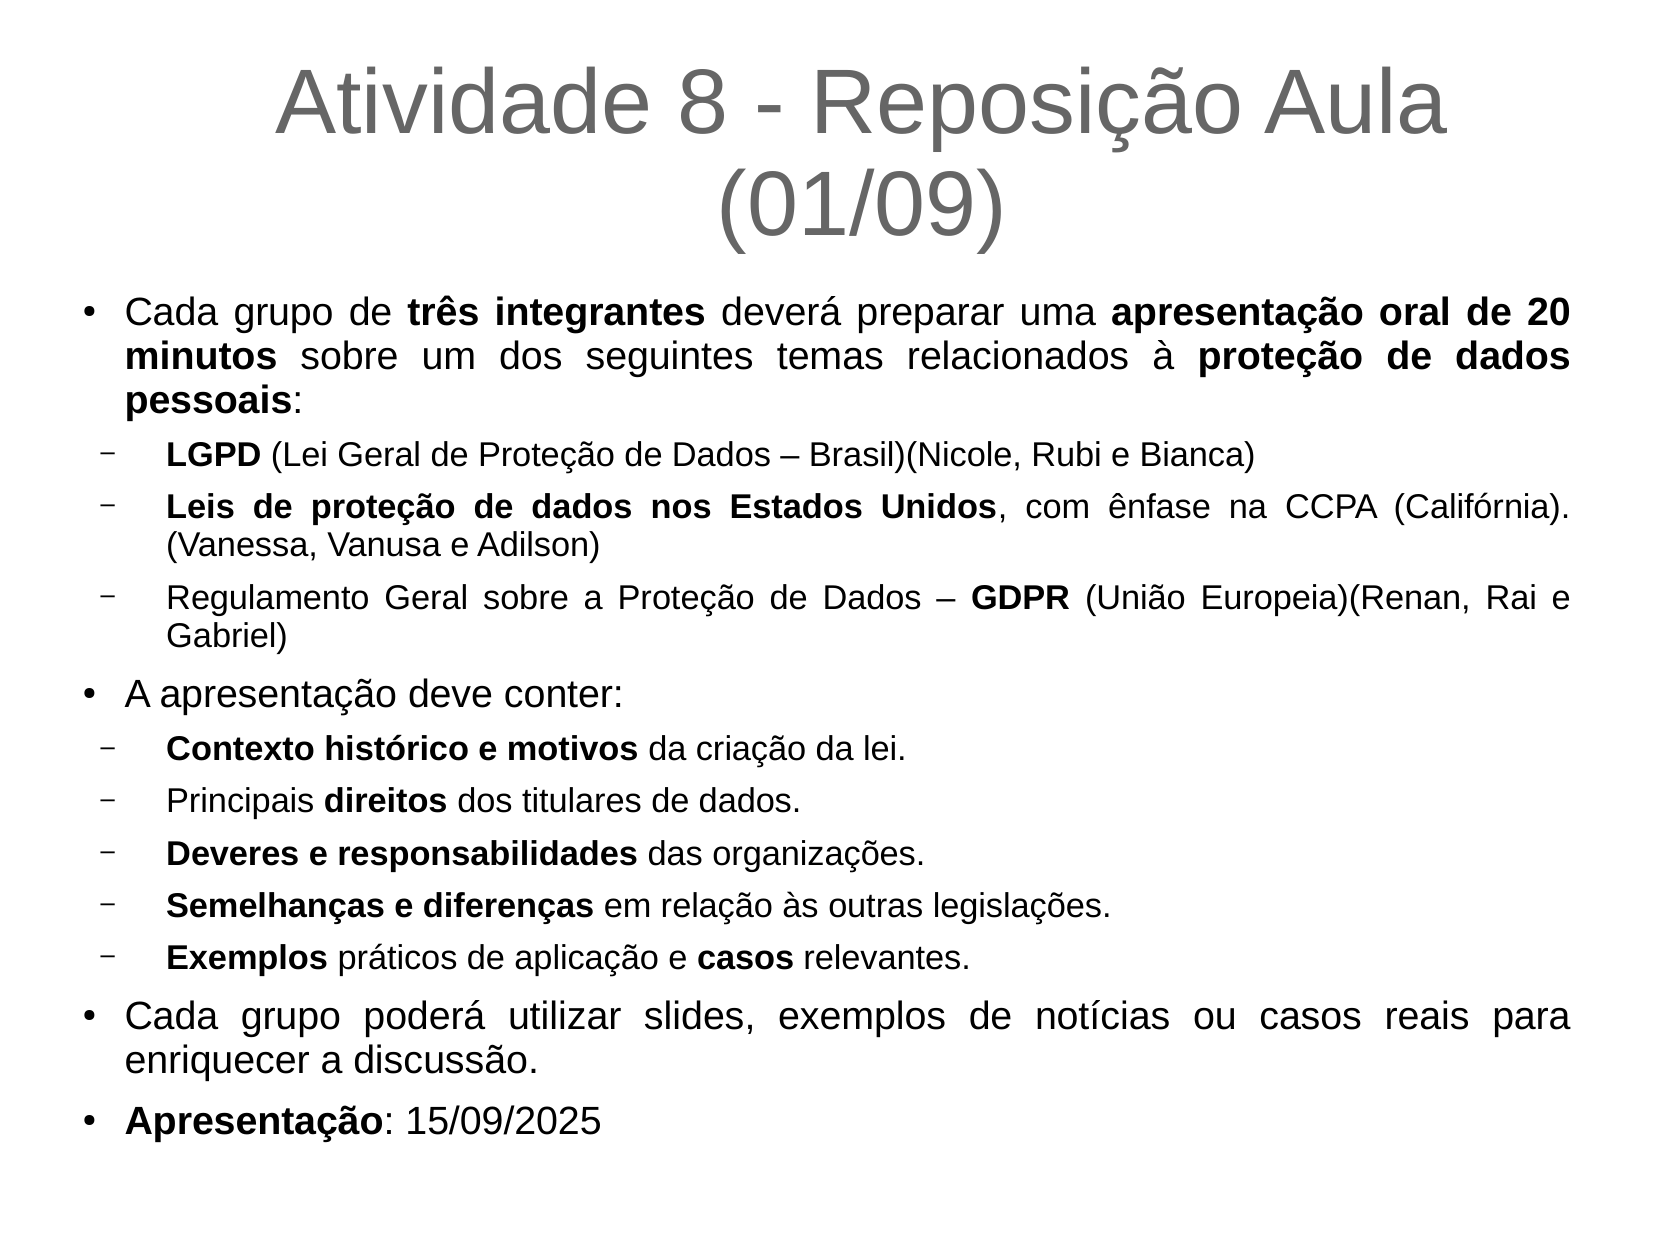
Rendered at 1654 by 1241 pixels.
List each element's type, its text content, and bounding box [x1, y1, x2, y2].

title Atividade 8 - Reposição Aula (01/09) [82, 49, 1571, 257]
list Cada grupo de três integrantes deverá preparar uma apresentação oral de 20 minutos sobre um dos seguintes temas relacionados à proteção de dados pessoais: LGPD (Lei Geral de Proteção de Dados – Brasil)(Nicole, Rubi e Bianca) Leis de proteção de dados nos Estados Unidos, com ênfase na CCPA (Califórnia). (Vanessa, Vanusa e Adilson) Regulamento Geral sobre a Proteção de Dados – GDPR (União Europeia)(Renan, Rai e Gabriel) A apresentação deve conter: Contexto histórico e motivos da criação da lei. Principais direitos dos titulares de dados. Deveres e responsabilidades das organizações. Semelhanças e diferenças em relação às outras legislações. Exemplos práticos de aplicação e casos relevantes. Cada grupo poderá utilizar slides, exemplos de notícias ou casos reais para enriquecer a discussão. Apresentação: 15/09/2025 [82, 290, 1571, 1158]
